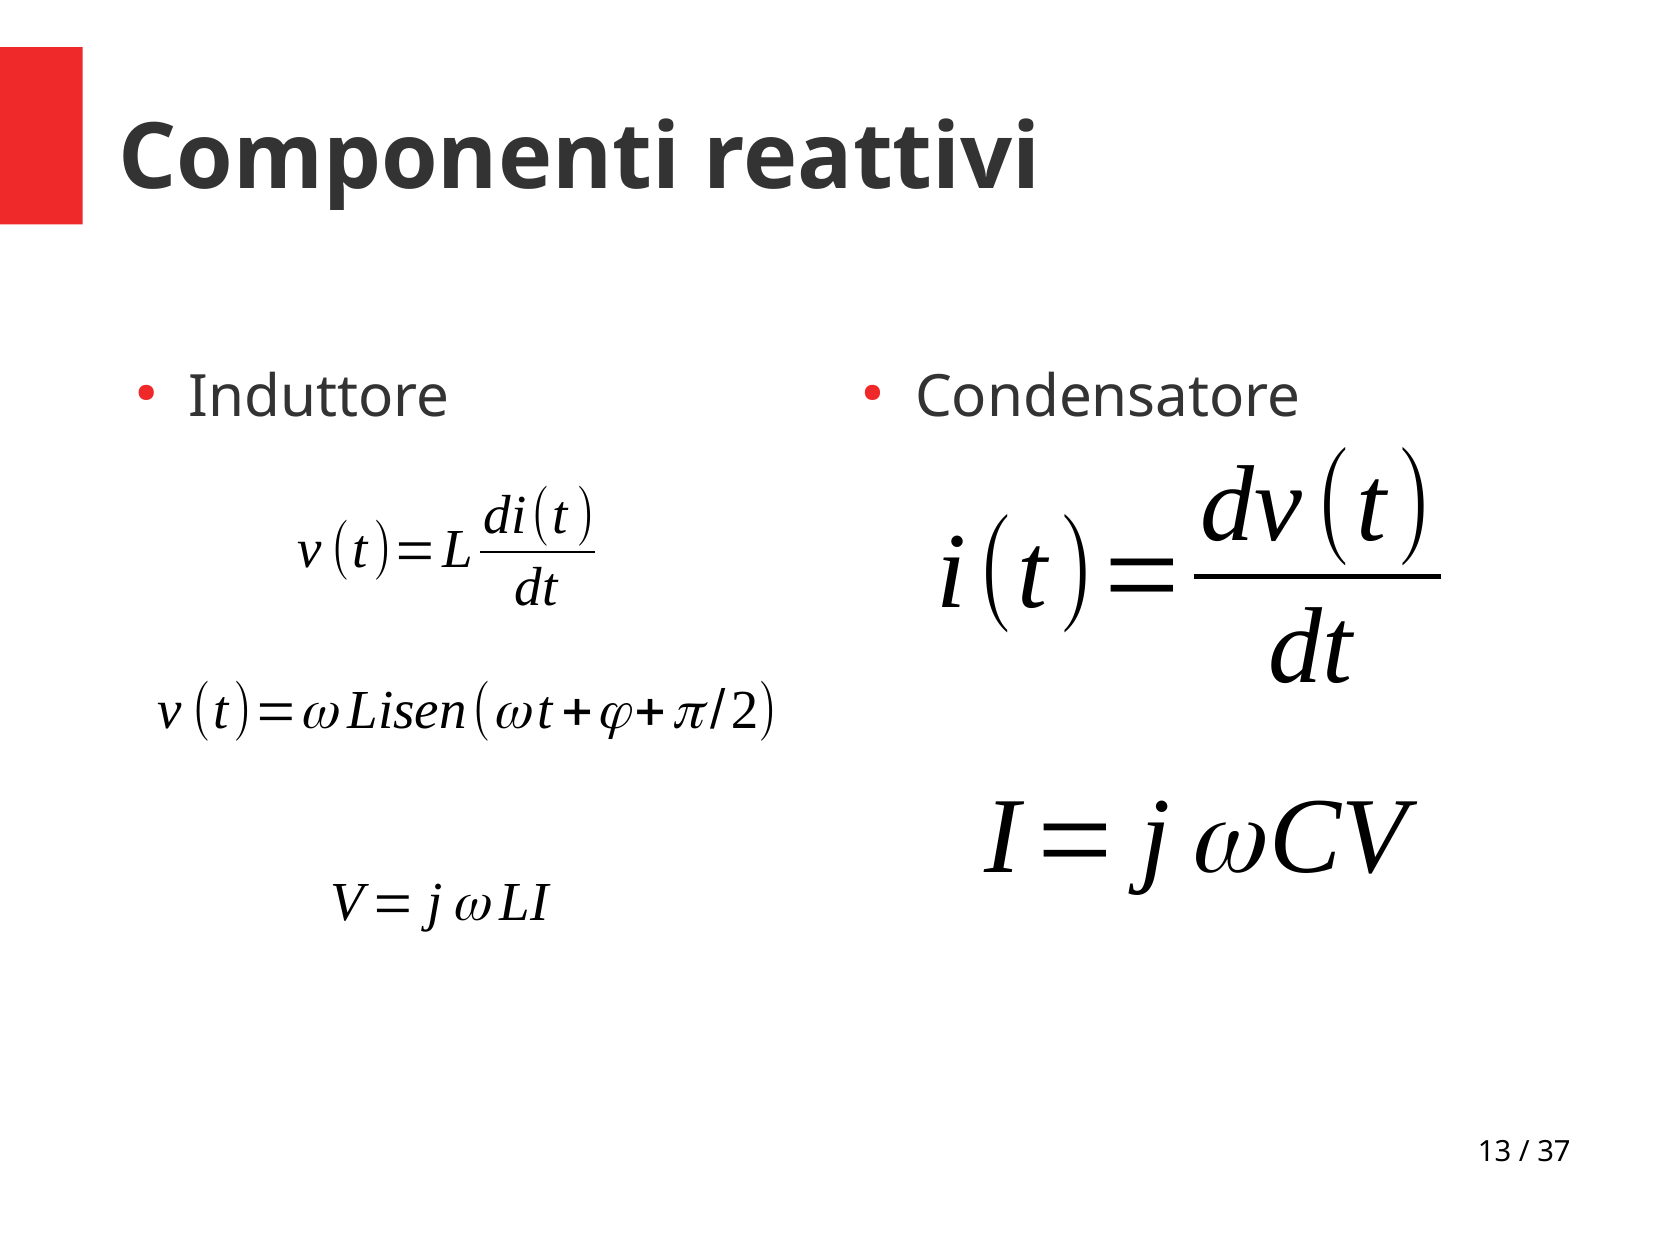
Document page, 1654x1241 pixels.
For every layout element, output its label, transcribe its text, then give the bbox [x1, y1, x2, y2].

chart [909, 438, 1470, 707]
list Condensatore [844, 354, 1536, 1074]
title Componenti reattivi [118, 49, 1571, 257]
chart [316, 871, 567, 934]
chart [950, 777, 1453, 898]
chart [283, 481, 612, 618]
chart [144, 677, 792, 745]
list Induttore [118, 354, 810, 1074]
